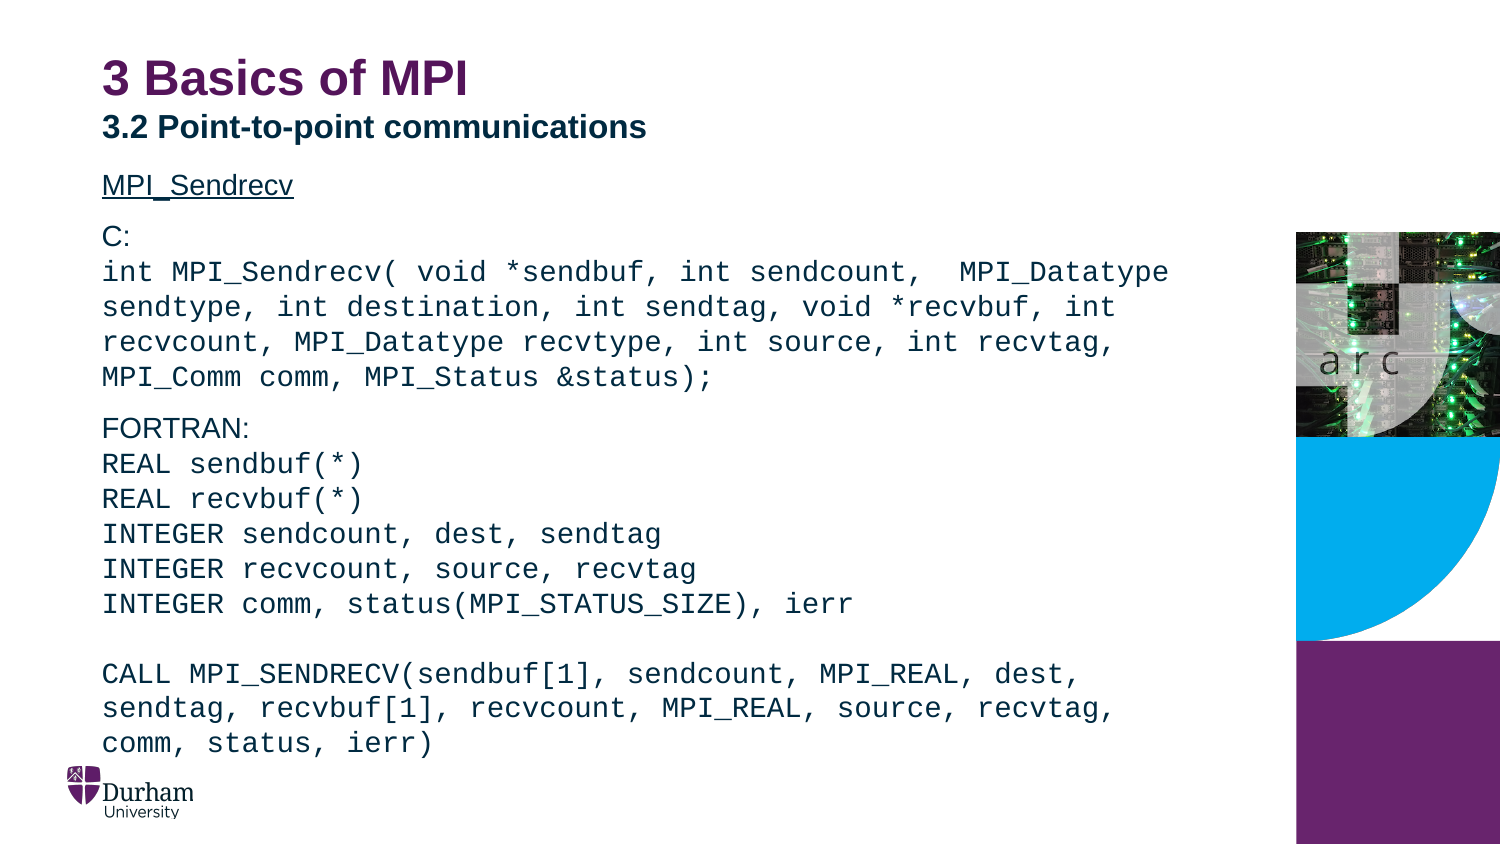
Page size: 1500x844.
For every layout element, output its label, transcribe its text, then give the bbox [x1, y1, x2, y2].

list MPI_Sendrecv C: int MPI_Sendrecv( void *sendbuf, int sendcount, MPI_Datatype sendtype, int destination, int sendtag, void *recvbuf, int recvcount, MPI_Datatype recvtype, int source, int recvtag, MPI_Comm comm, MPI_Status &status); FORTRAN: REAL sendbuf(*) REAL recvbuf(*) INTEGER sendcount, dest, sendtag INTEGER recvcount, source, recvtag INTEGER comm, status(MPI_STATUS_SIZE), ierr CALL MPI_SENDRECV(sendbuf[1], sendcount, MPI_REAL, dest, sendtag, recvbuf[1], recvcount, MPI_REAL, source, recvtag, comm, status, ierr) [101, 166, 1215, 751]
picture [1296, 232, 1500, 436]
picture [1332, 467, 1500, 640]
text_box [1296, 640, 1500, 844]
title 3 Basics of MPI 3.2 Point-to-point communications [101, 45, 1399, 187]
picture [67, 766, 193, 819]
